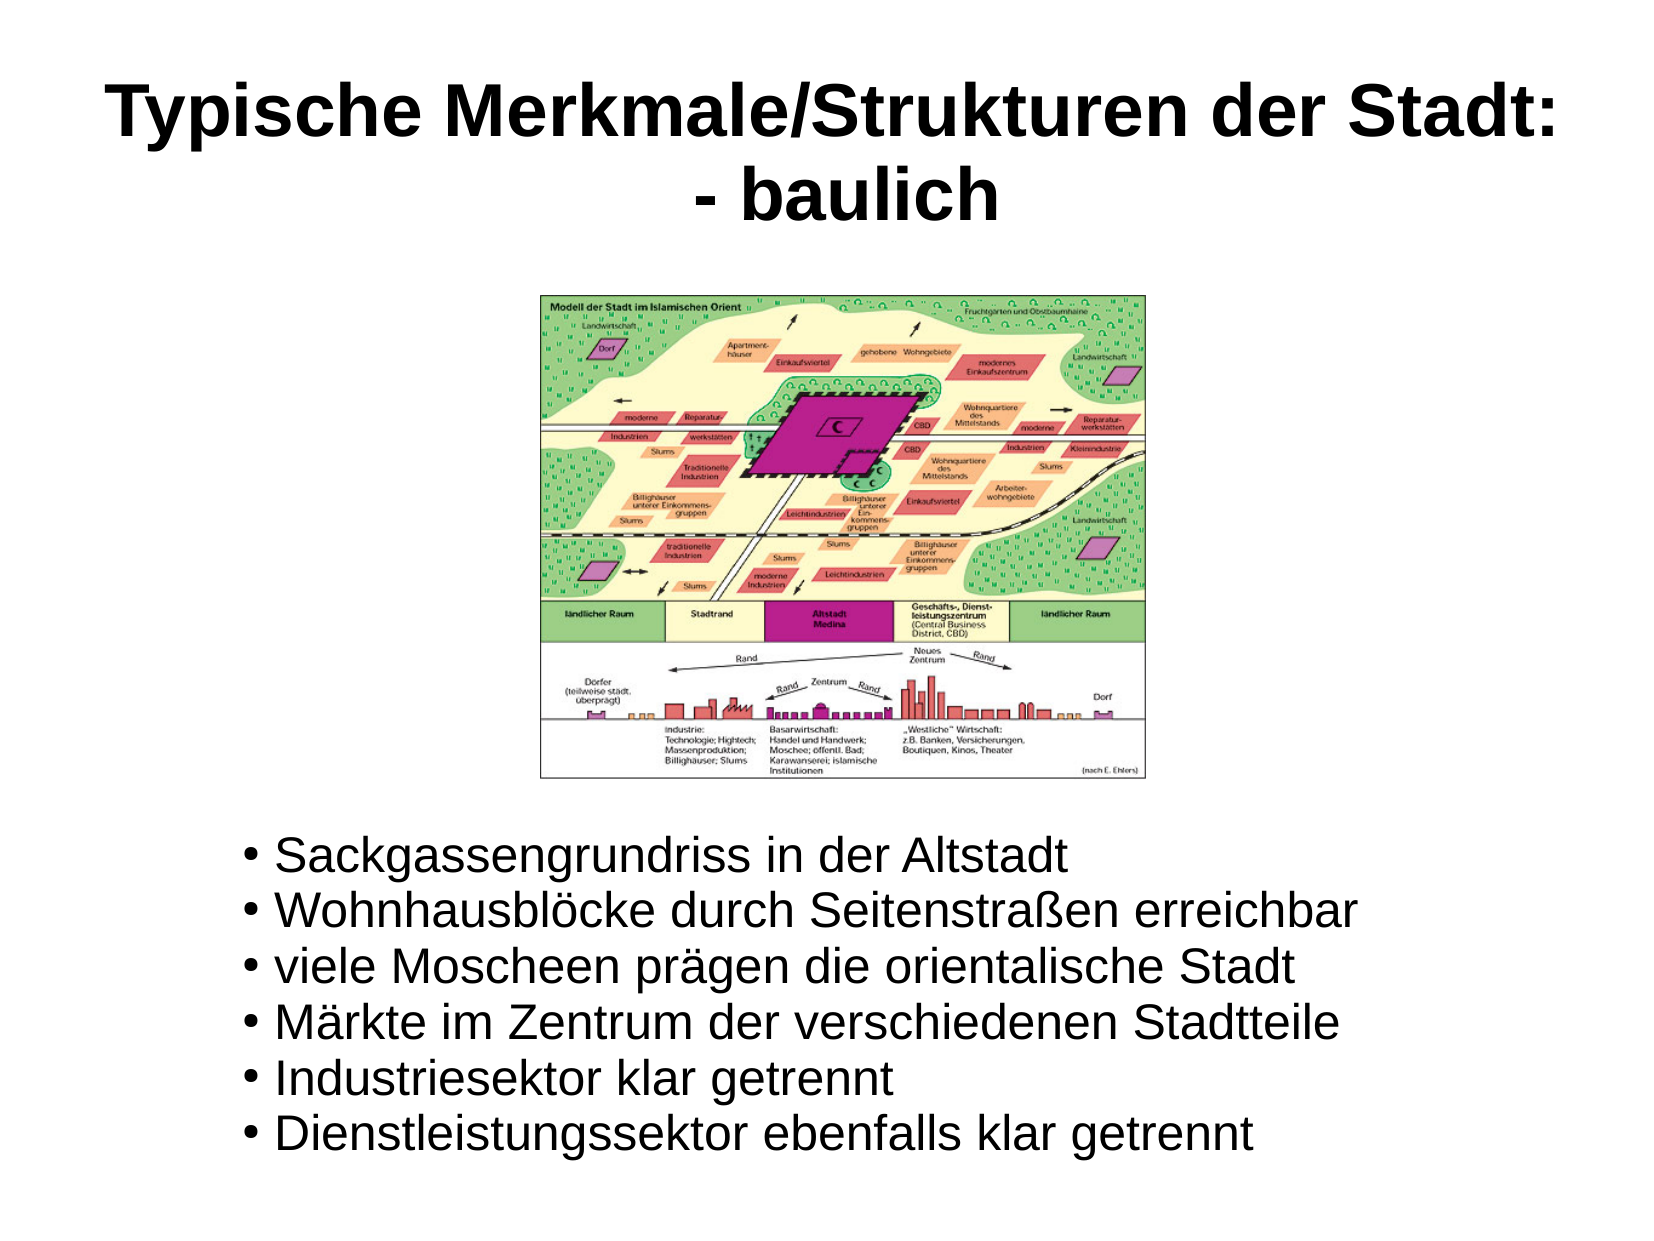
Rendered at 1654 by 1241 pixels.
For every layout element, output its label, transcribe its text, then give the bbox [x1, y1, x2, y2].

picture [540, 295, 1146, 780]
list Sackgassengrundriss in der Altstadt Wohnhausblöcke durch Seitenstraßen erreichbar viele Moscheen prägen die orientalische Stadt Märkte im Zentrum der verschiedenen Stadtteile Industriesektor klar getrennt Dienstleistungssektor ebenfalls klar getrennt [224, 826, 1654, 1241]
title Typische Merkmale/Strukturen der Stadt: - baulich [82, 49, 1571, 257]
